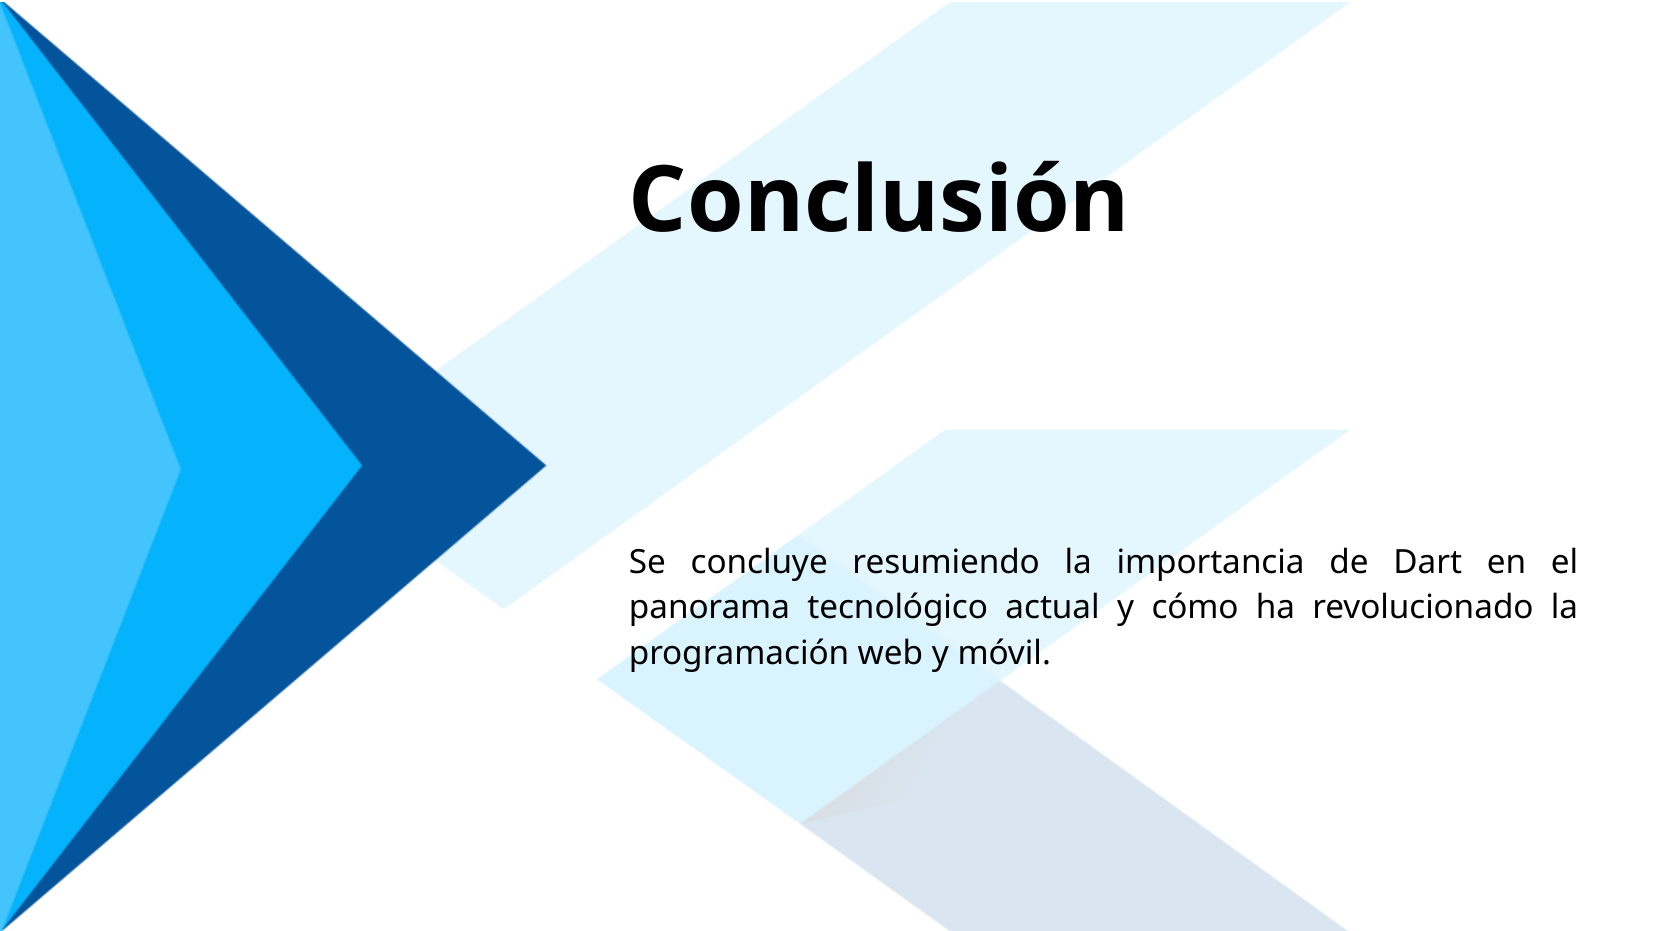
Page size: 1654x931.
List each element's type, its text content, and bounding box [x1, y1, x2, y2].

text_box Conclusión [614, 126, 1595, 401]
text_box Se concluye resumiendo la importancia de Dart en el panorama tecnológico actual y cómo ha revolucionado la programación web y móvil. [614, 530, 1595, 813]
picture [0, 2, 1654, 931]
